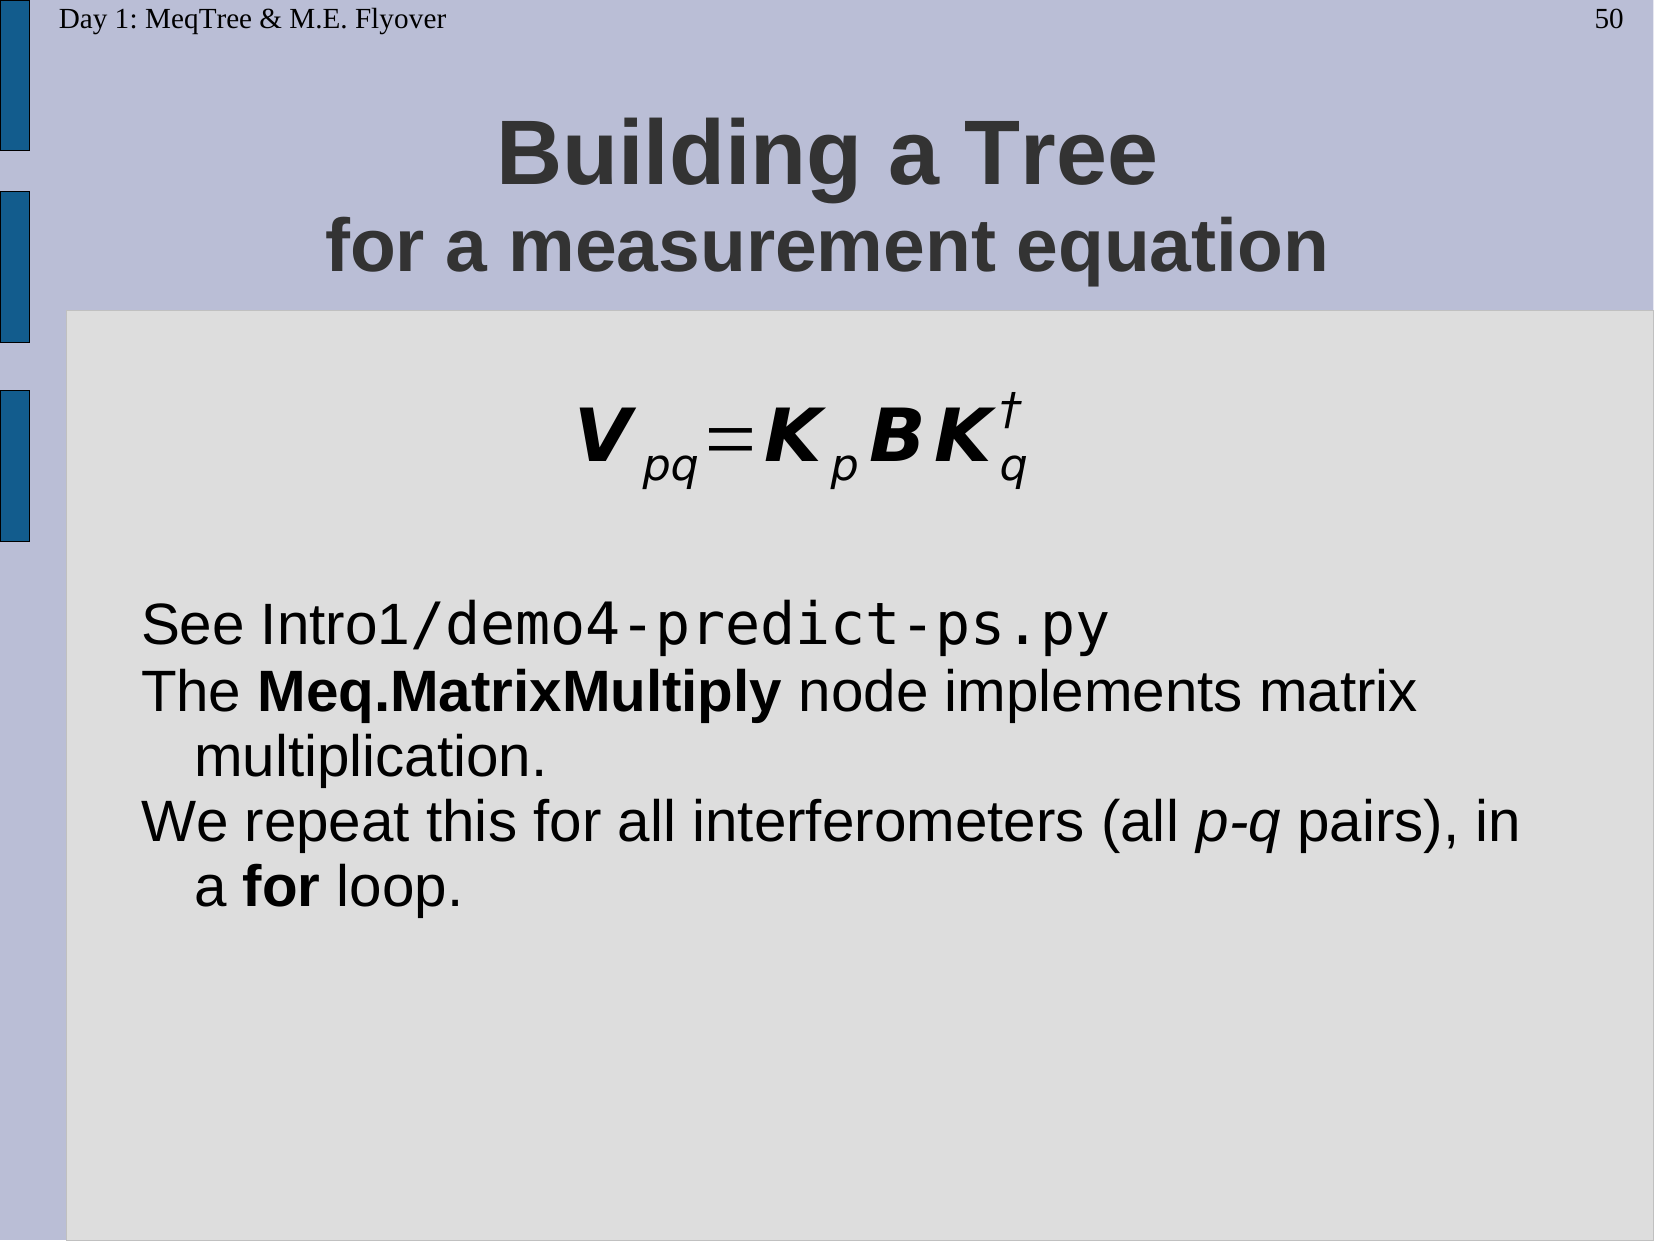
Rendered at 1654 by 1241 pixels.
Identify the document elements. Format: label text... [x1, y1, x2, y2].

title Building a Tree for a measurement equation [121, 91, 1534, 299]
chart [568, 383, 1034, 491]
list See Intro1/demo4-predict-ps.py The Meq.MatrixMultiply node implements matrix multiplication. We repeat this for all interferometers (all p-q pairs), in a for loop. [123, 590, 1536, 930]
